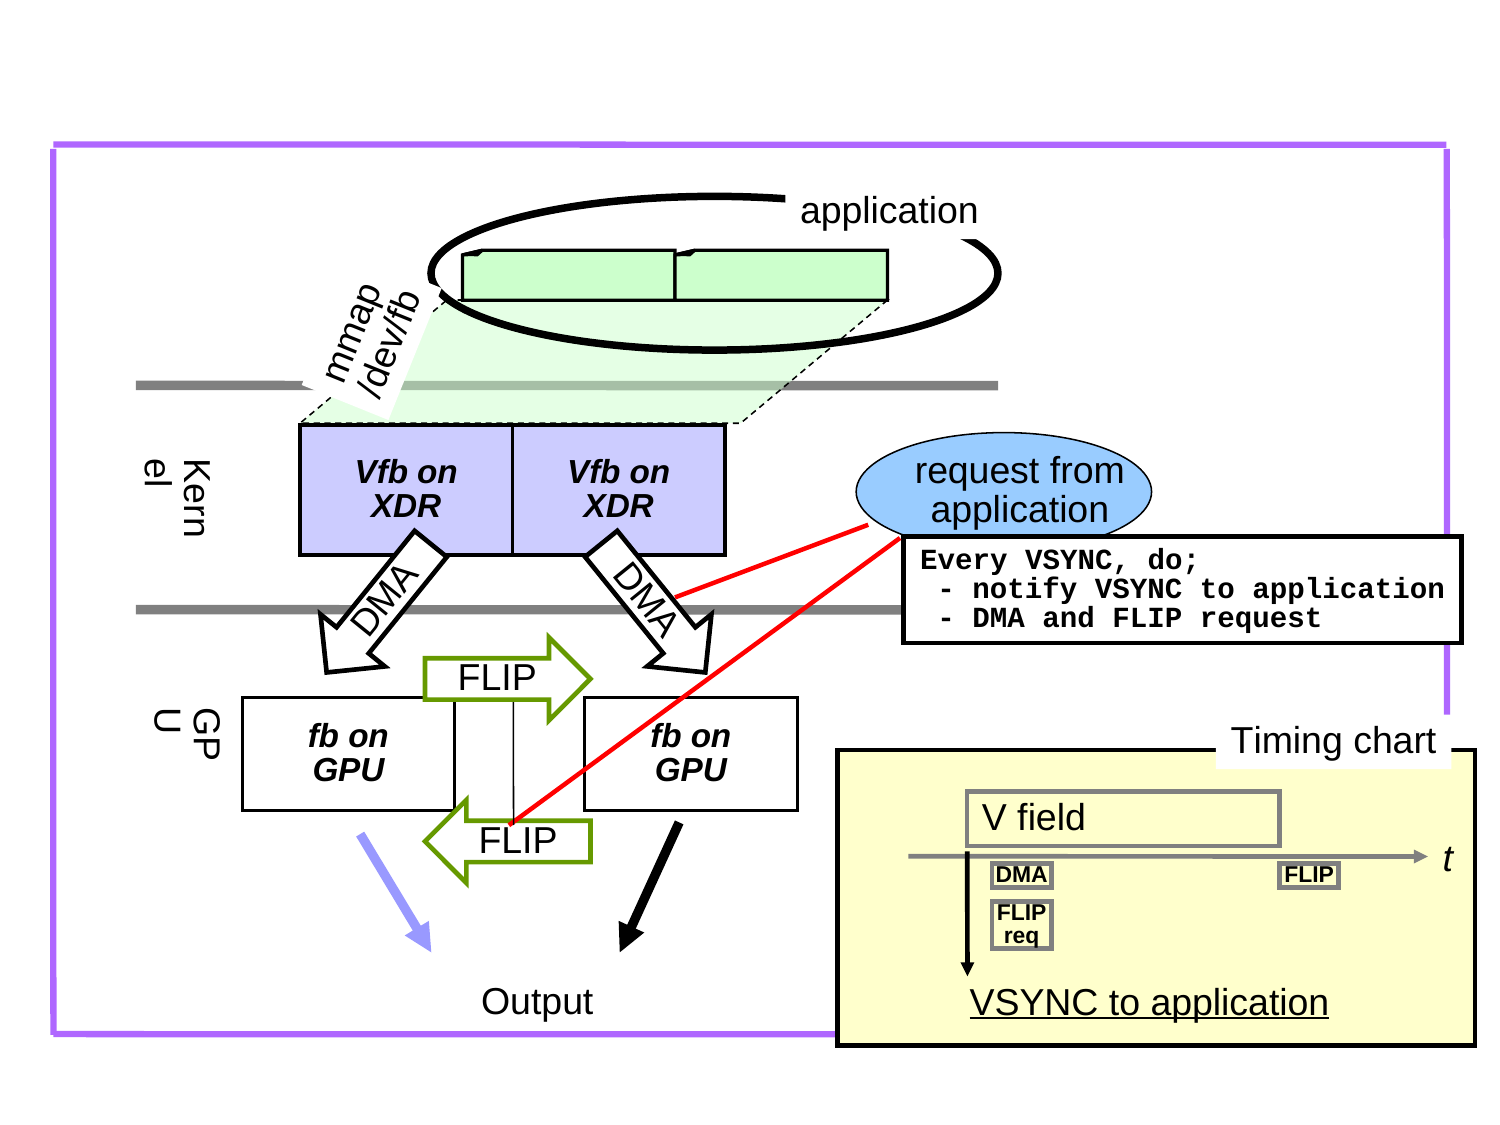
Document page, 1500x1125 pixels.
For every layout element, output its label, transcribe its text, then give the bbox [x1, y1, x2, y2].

text_box DMA [320, 530, 447, 673]
text_box GPU [163, 692, 233, 790]
text_box [837, 749, 1476, 1046]
text_box fb on GPU [584, 697, 678, 766]
text_box Vfb on XDR [300, 425, 512, 555]
text_box FLIP [424, 637, 591, 721]
text_box application [785, 184, 994, 240]
text_box DMA [585, 530, 712, 673]
text_box V field [967, 791, 1280, 846]
text_box mmap /dev/fb [301, 253, 442, 421]
text_box DMA [992, 863, 1052, 888]
text_box FLIP req [992, 901, 1052, 949]
text_box VSYNC to application [954, 976, 1345, 1031]
text_box [300, 302, 831, 424]
text_box Every VSYNC, do; - notify VSYNC to application - DMA and FLIP request [903, 536, 1462, 644]
text_box Vfb on XDR [512, 425, 725, 555]
text_box FLIP [1279, 863, 1339, 888]
text_box Output [466, 976, 609, 1031]
text_box Kernel [154, 444, 223, 568]
text_box t [1427, 832, 1469, 888]
text_box FLIP [425, 800, 591, 883]
text_box Timing chart [1215, 714, 1452, 770]
text_box fb on GPU [242, 697, 455, 811]
text_box [456, 250, 888, 346]
text_box fb on GPU [584, 697, 798, 811]
text_box request from application [856, 432, 1152, 536]
